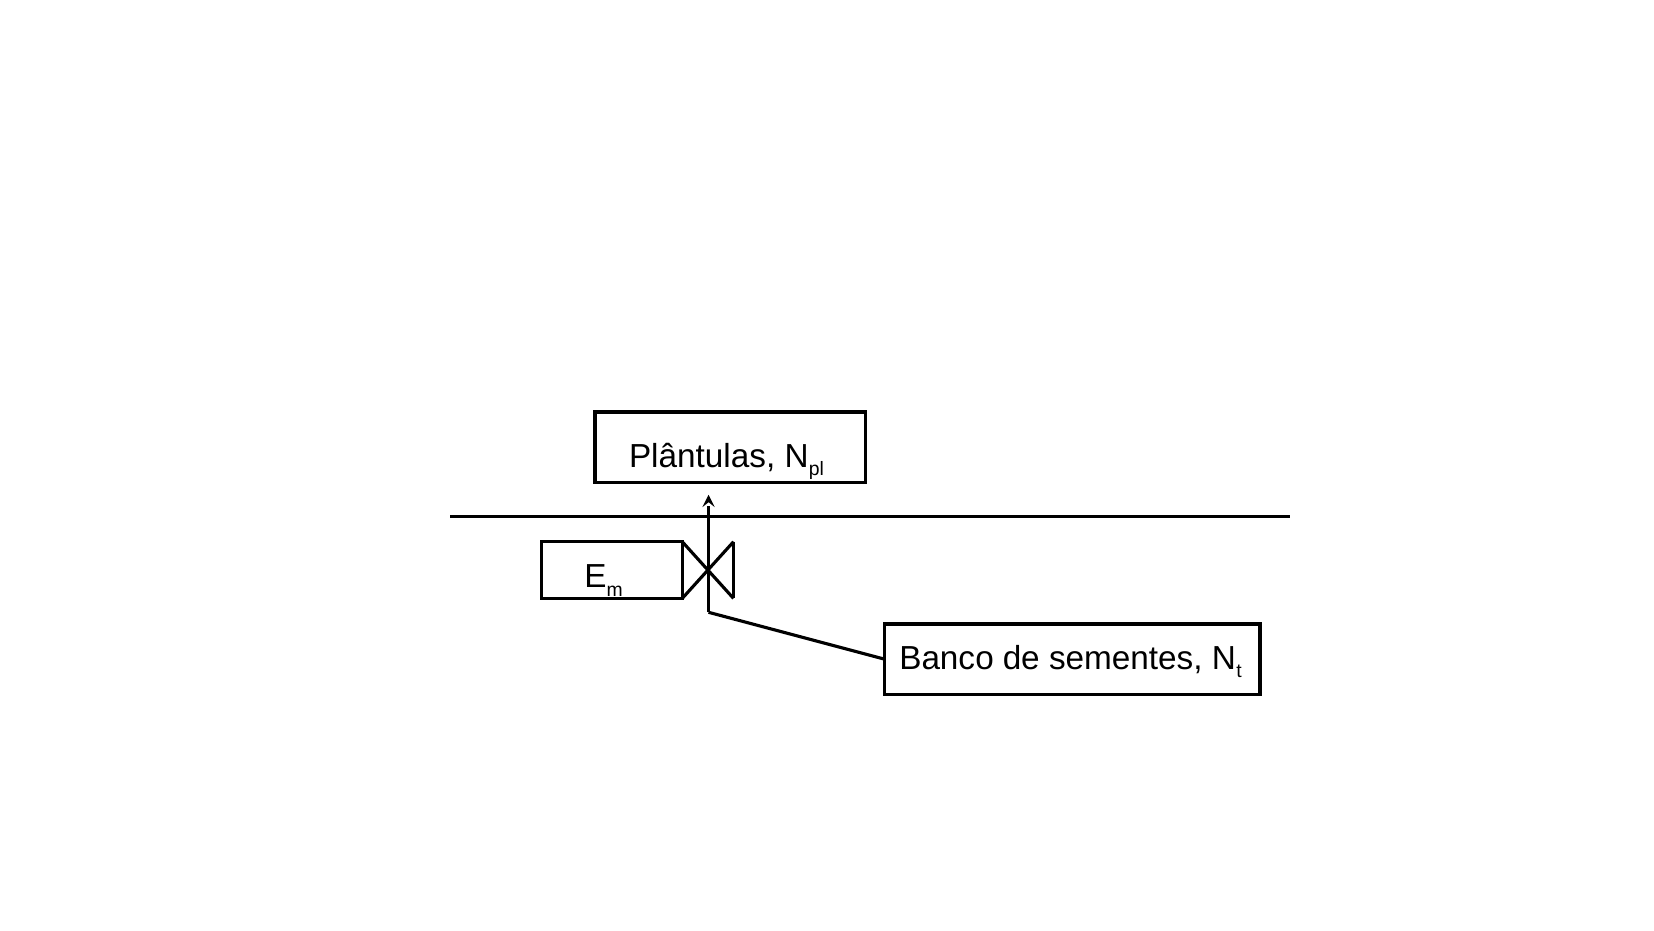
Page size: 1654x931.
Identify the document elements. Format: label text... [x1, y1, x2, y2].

text_box Banco de sementes, Nt [884, 628, 1257, 690]
text_box Em [569, 546, 638, 608]
text_box Plântulas, Npl [614, 426, 839, 488]
